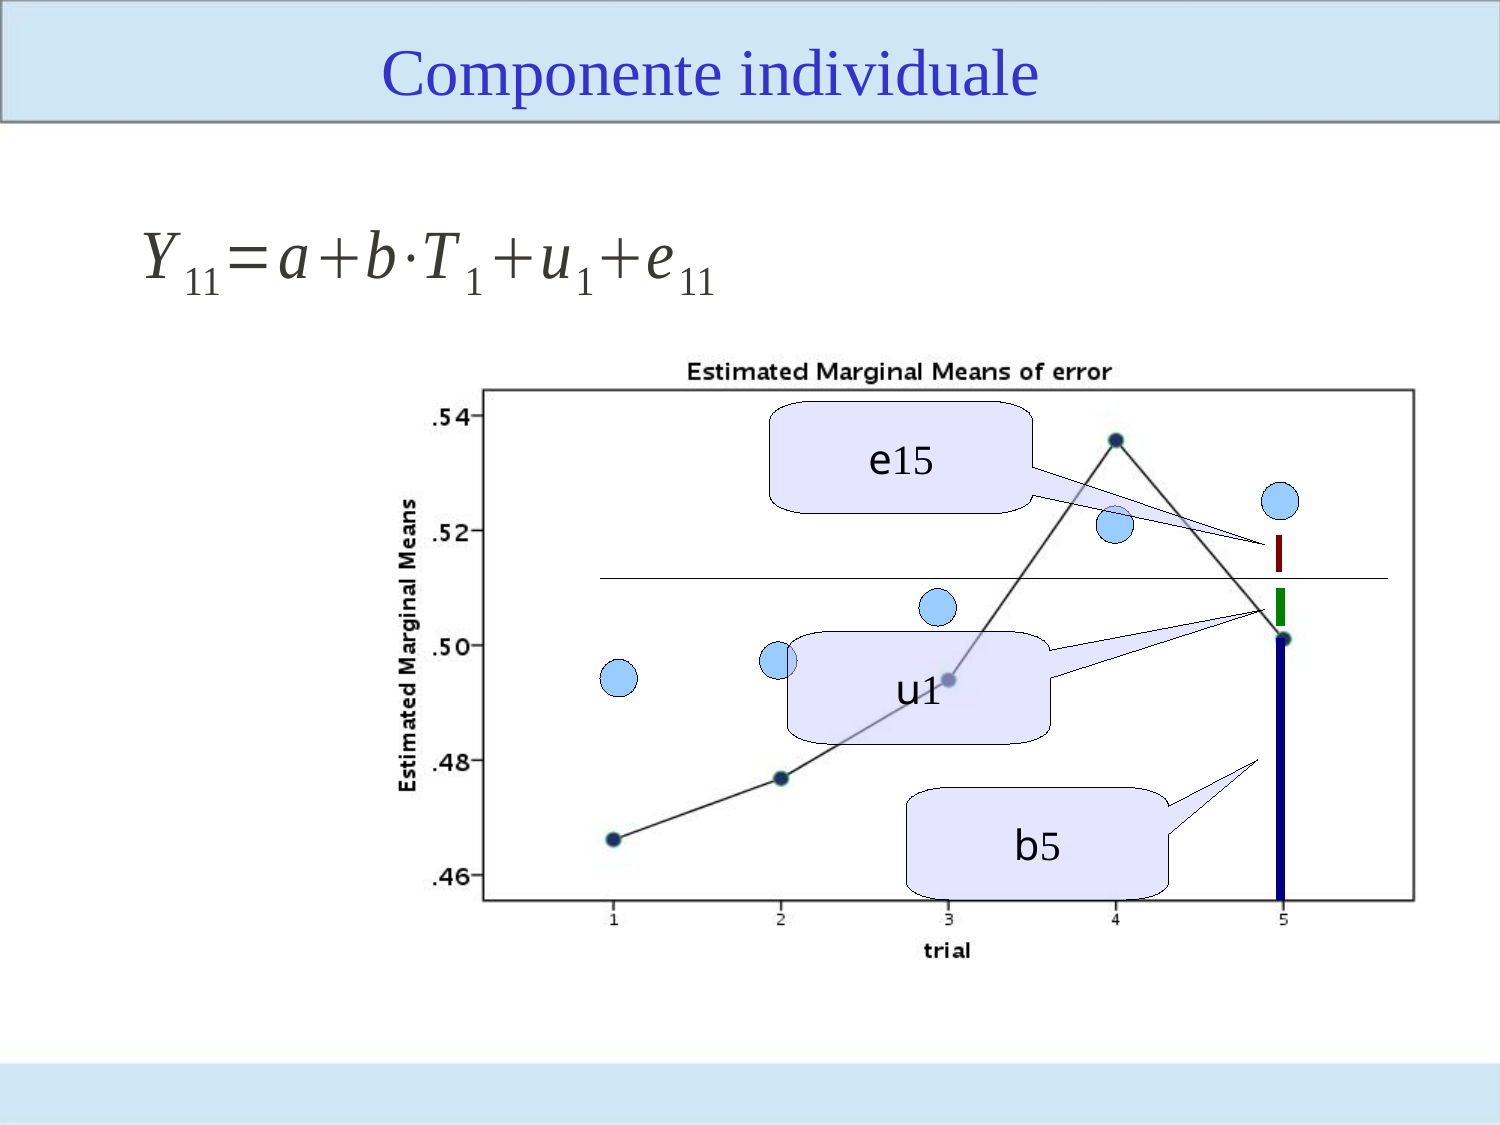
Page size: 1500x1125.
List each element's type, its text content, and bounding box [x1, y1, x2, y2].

text_box [1261, 482, 1299, 520]
chart [124, 218, 733, 305]
text_box [918, 588, 957, 627]
text_box e15 [769, 401, 1265, 545]
text_box [599, 659, 638, 697]
text_box [759, 641, 789, 680]
text_box b5 [906, 759, 1258, 901]
text_box u1 [787, 609, 1265, 745]
picture [0, 0, 1500, 1125]
title Componente individuale [230, 19, 1193, 120]
text_box [1096, 511, 1134, 544]
